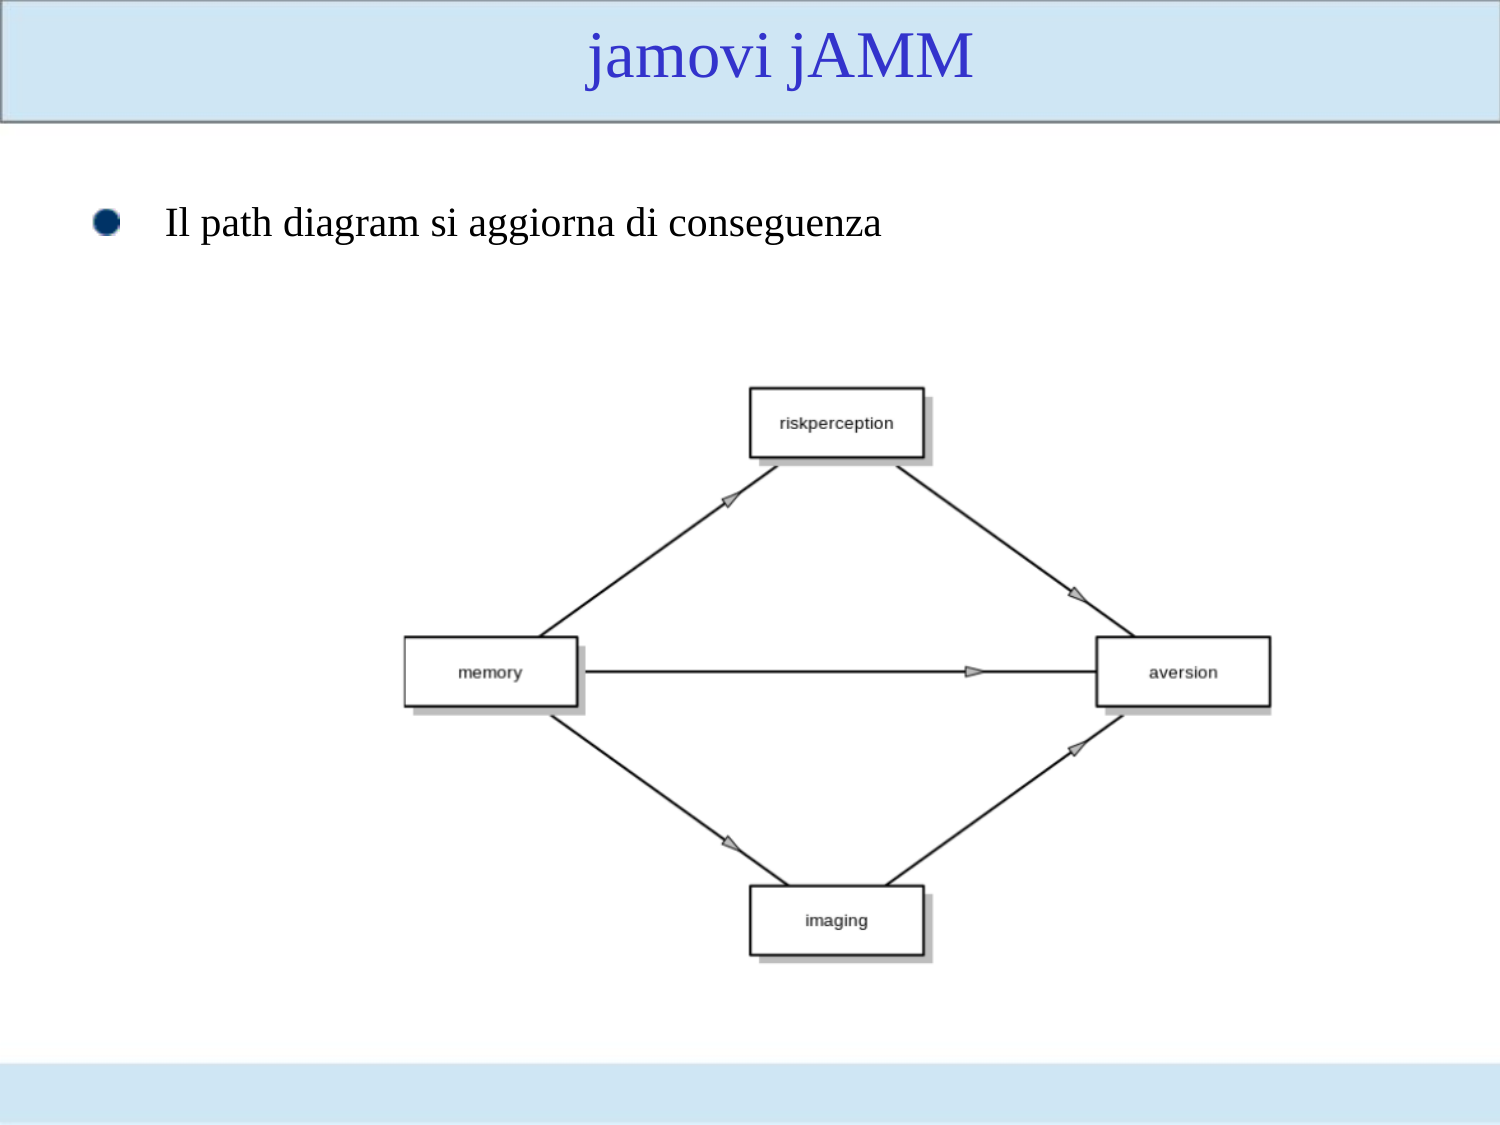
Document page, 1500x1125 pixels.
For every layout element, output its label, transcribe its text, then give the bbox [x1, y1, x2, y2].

text_box Il path diagram si aggiorna di conseguenza [74, 187, 1413, 253]
title jamovi jAMM [249, 3, 1313, 99]
picture [0, 0, 1500, 1125]
